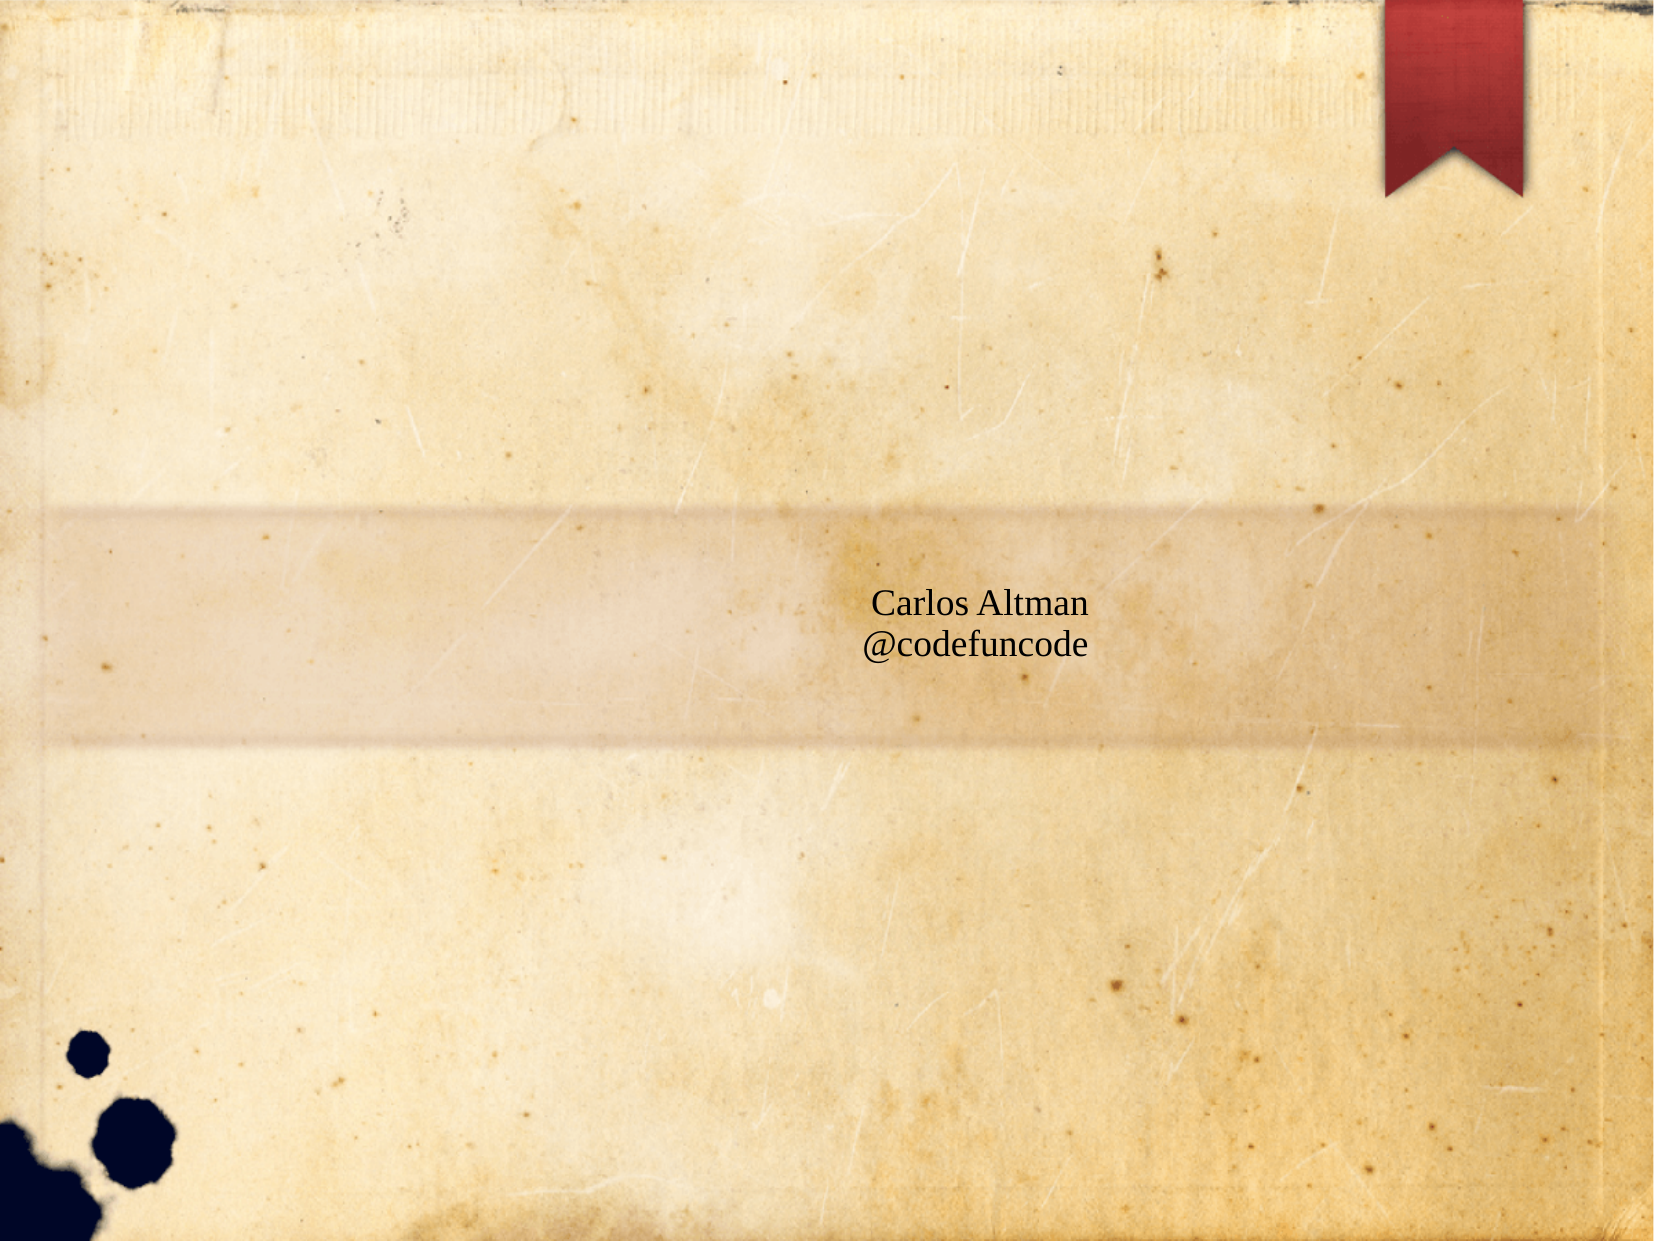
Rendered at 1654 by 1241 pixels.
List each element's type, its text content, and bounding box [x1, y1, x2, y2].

picture [0, 0, 1654, 1241]
title Carlos Altman @codefuncode [431, 519, 1530, 727]
